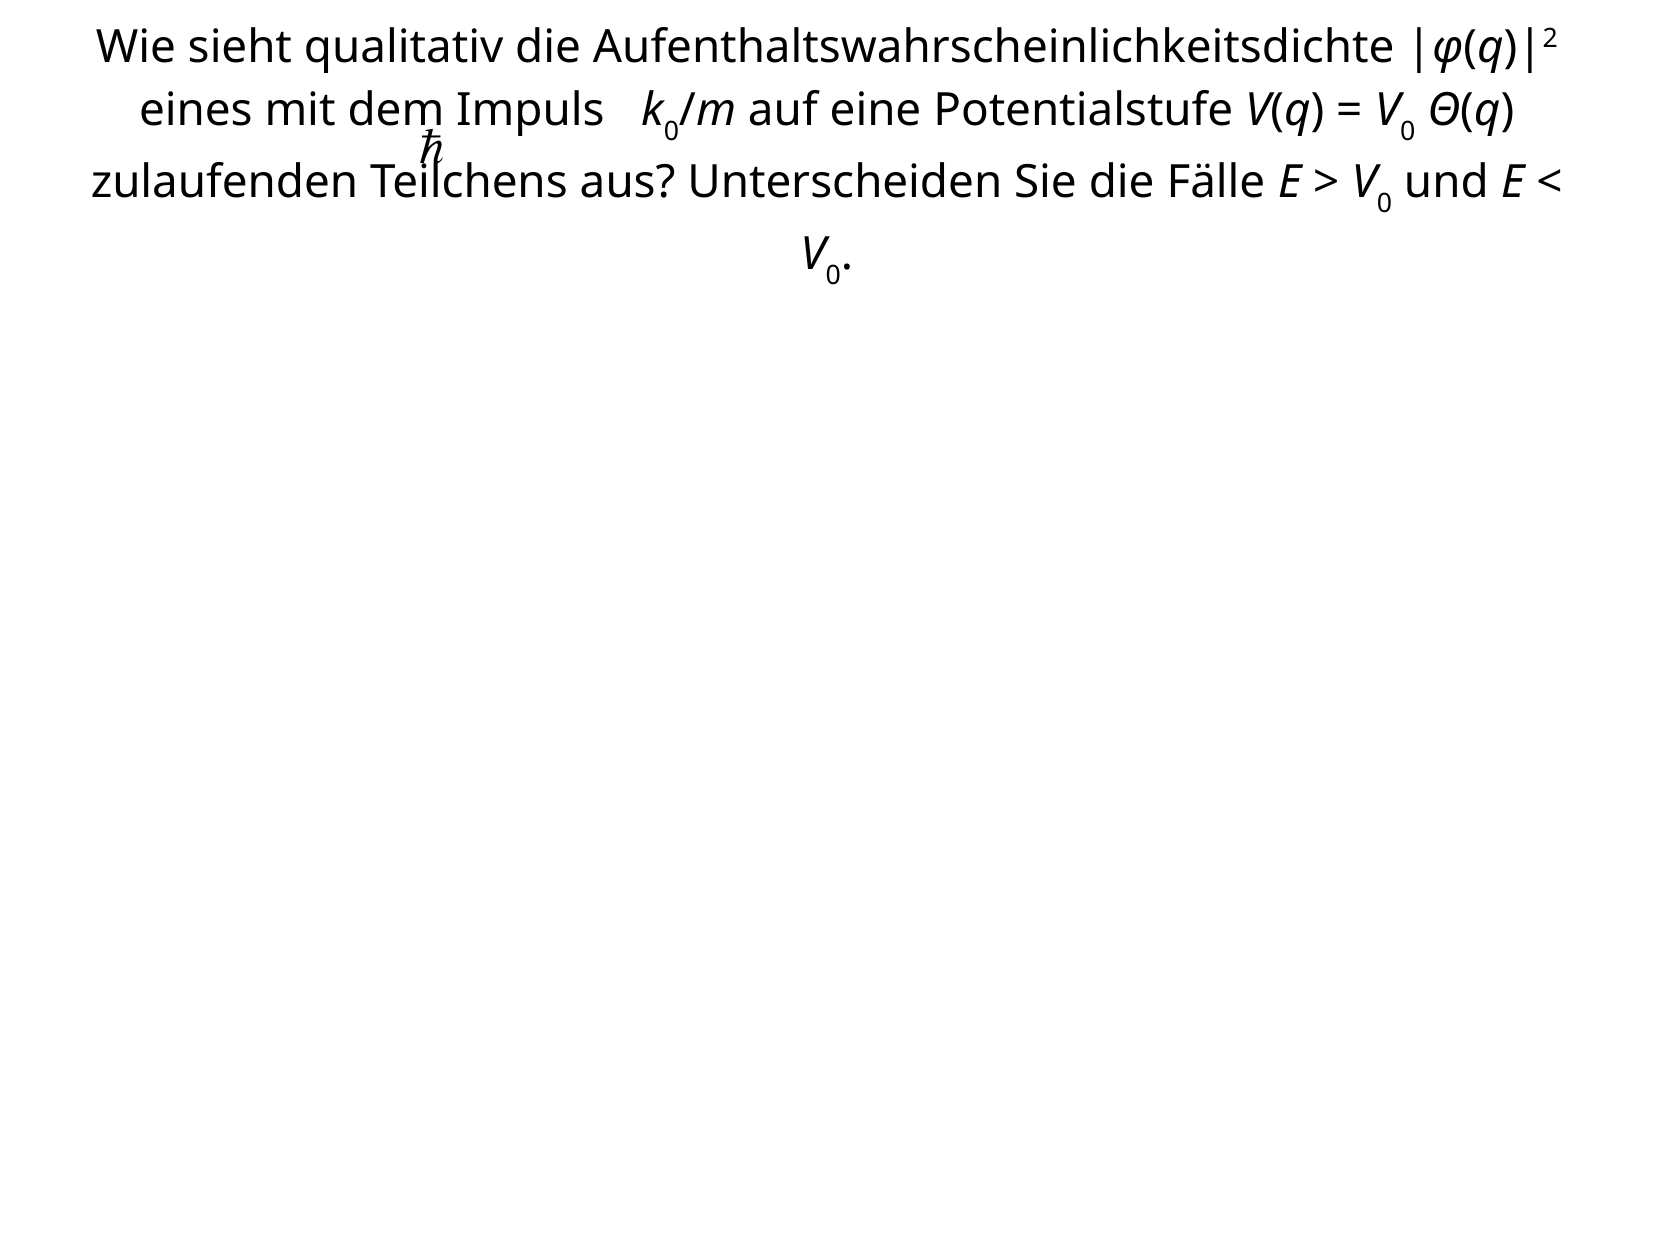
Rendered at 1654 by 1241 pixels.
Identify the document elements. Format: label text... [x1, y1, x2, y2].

chart [411, 122, 451, 173]
title Wie sieht qualitativ die Aufenthaltswahrscheinlichkeitsdichte |φ(q)|2 eines mit dem Impuls k0/m auf eine Potentialstufe V(q) = V0 Θ(q) zulaufenden Teilchens aus? Unterscheiden Sie die Fälle E > V0 und E < V0. [82, 49, 1571, 257]
